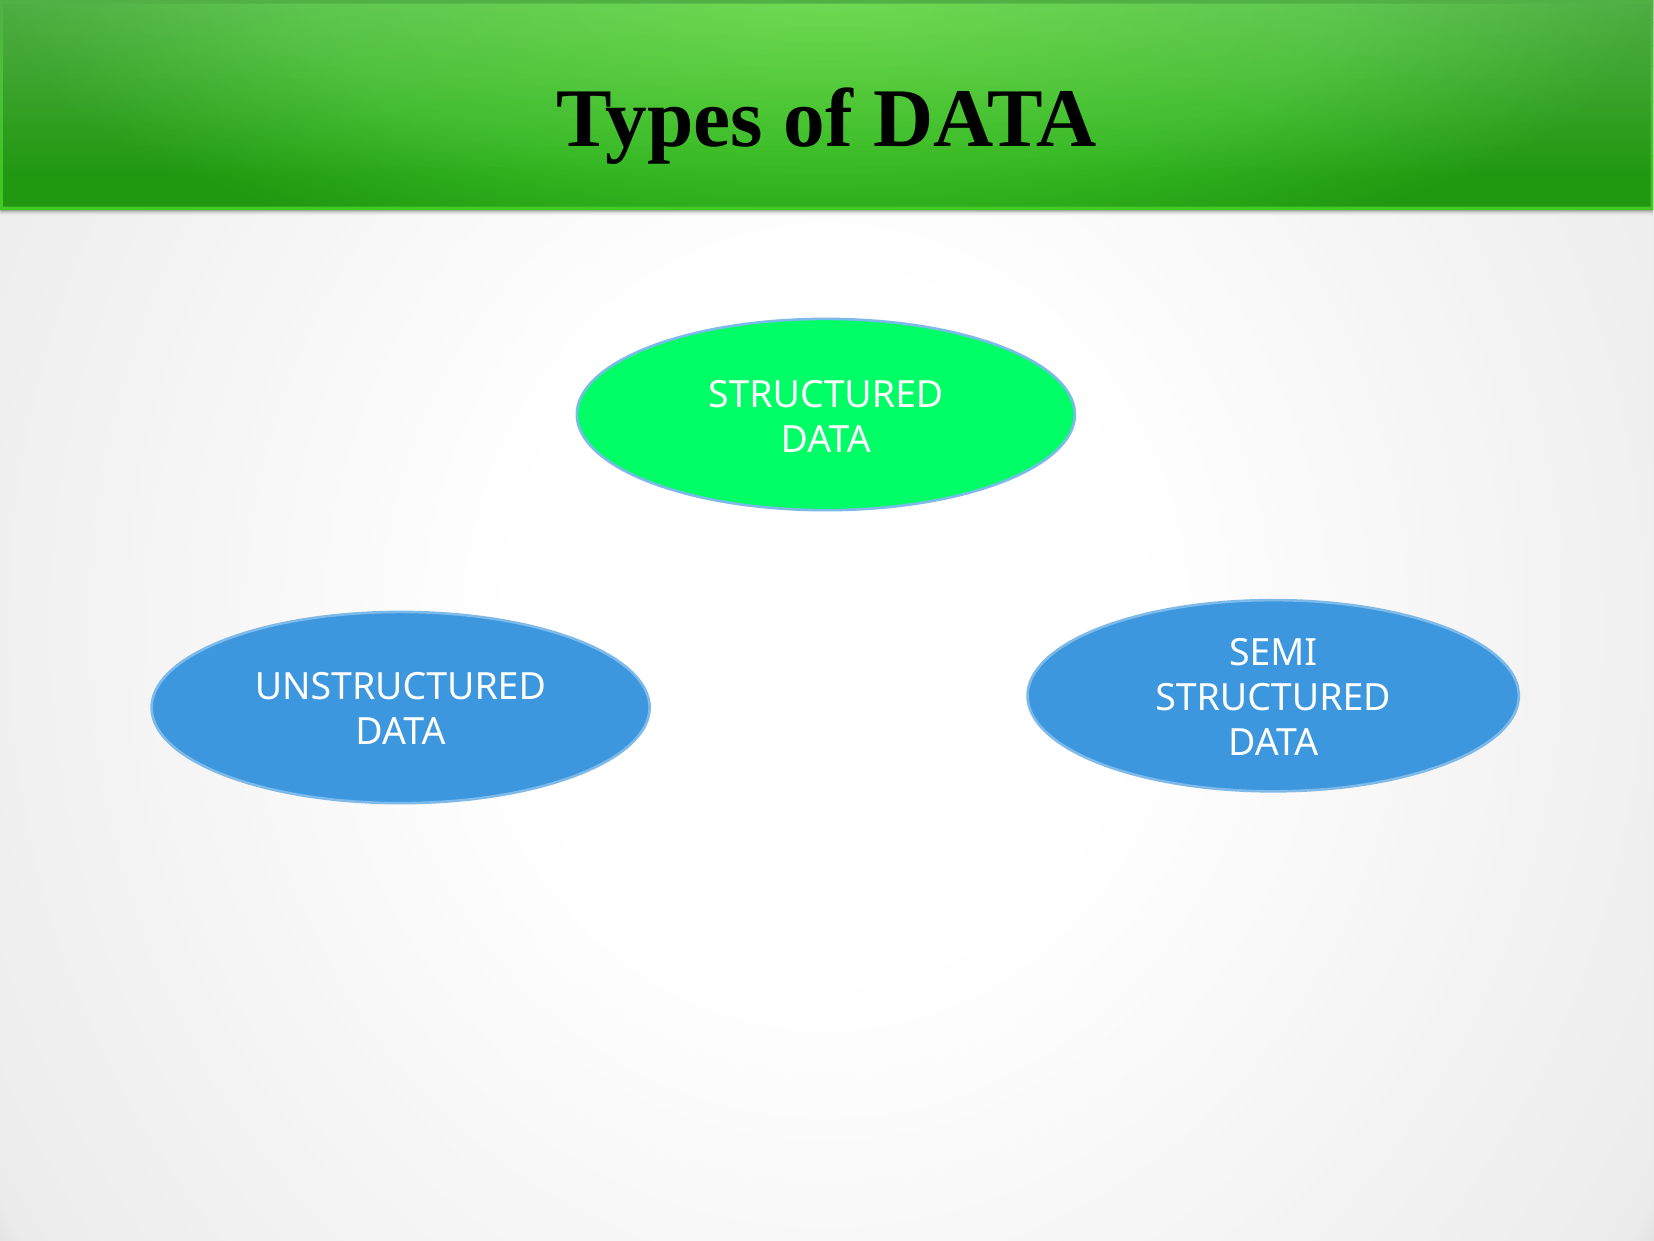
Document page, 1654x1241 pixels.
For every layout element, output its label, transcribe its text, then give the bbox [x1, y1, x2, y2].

text_box STRUCTURED DATA [576, 318, 1075, 511]
text_box UNSTRUCTURED DATA [151, 611, 650, 804]
text_box SEMI STRUCTURED DATA [1027, 600, 1519, 792]
title Types of DATA [82, 47, 1571, 189]
